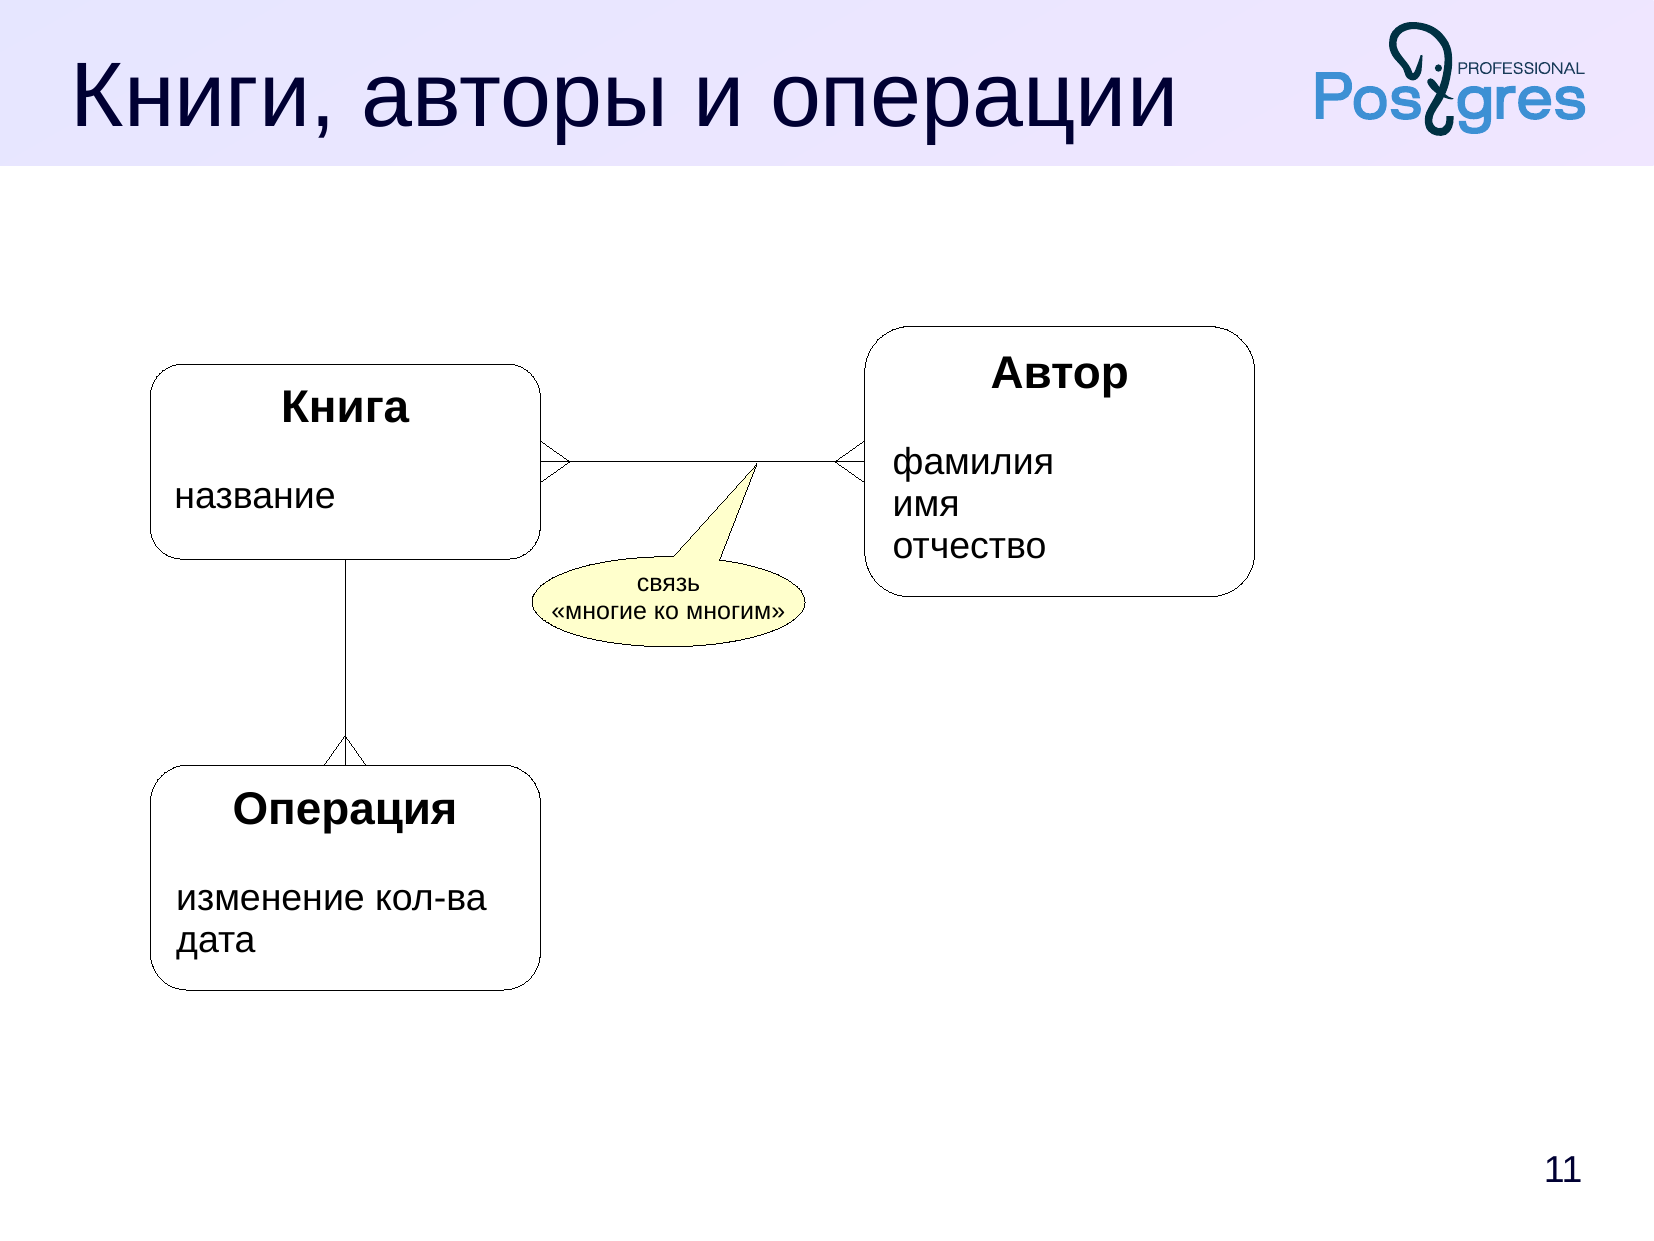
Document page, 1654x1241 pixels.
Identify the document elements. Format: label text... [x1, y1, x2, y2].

text_box Операция изменение кол-ва дата [150, 765, 541, 991]
text_box связь «многие ко многим» [532, 463, 806, 647]
title Книги, авторы и операции [70, 43, 1241, 147]
text_box Автор фамилия имя отчество [864, 326, 1255, 597]
text_box Книга название [150, 364, 541, 560]
